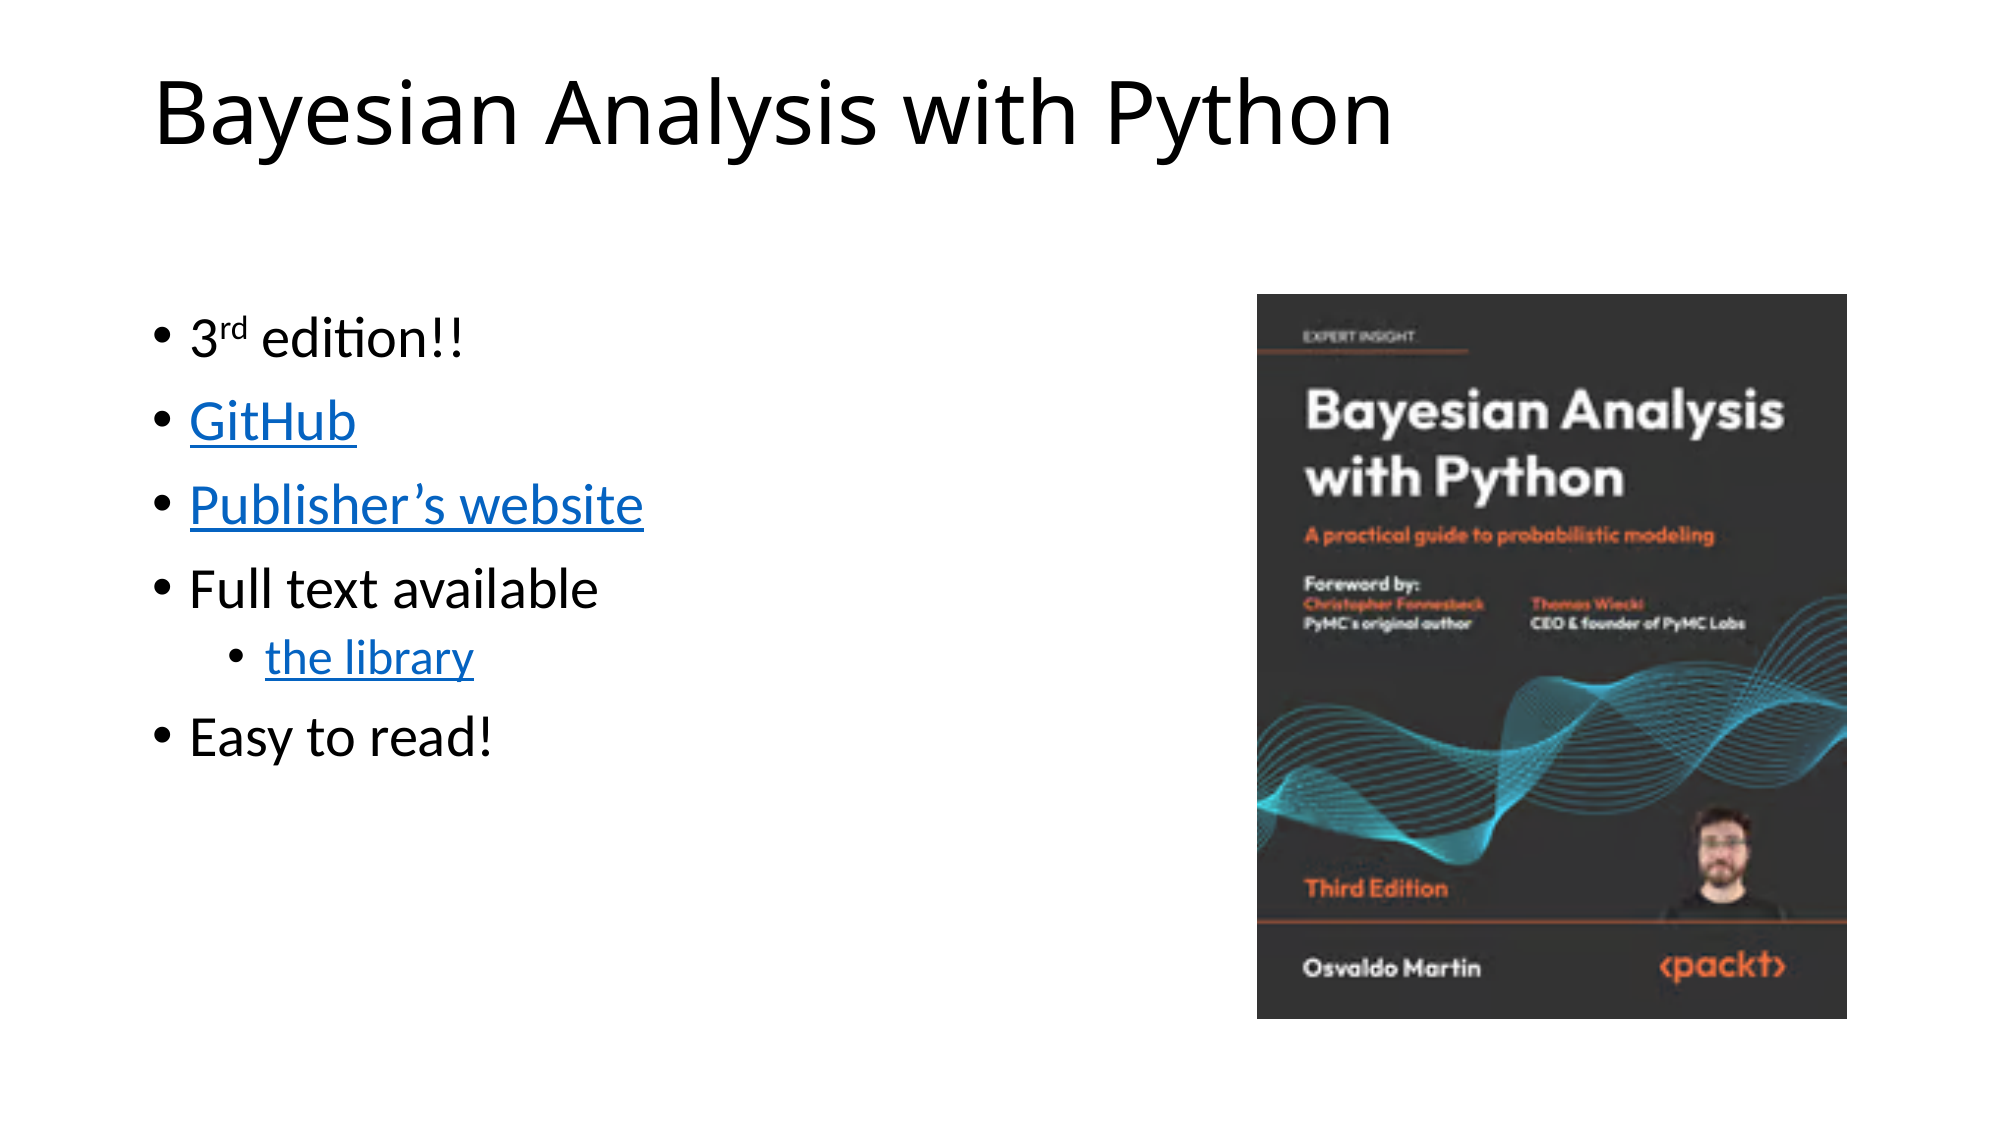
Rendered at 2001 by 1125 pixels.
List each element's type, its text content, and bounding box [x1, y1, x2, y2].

title Bayesian Analysis with Python [137, 59, 1863, 278]
list 3rd edition!! GitHub Publisher’s website Full text available the library Easy to read! [137, 299, 1016, 1014]
picture [1257, 294, 1847, 1019]
